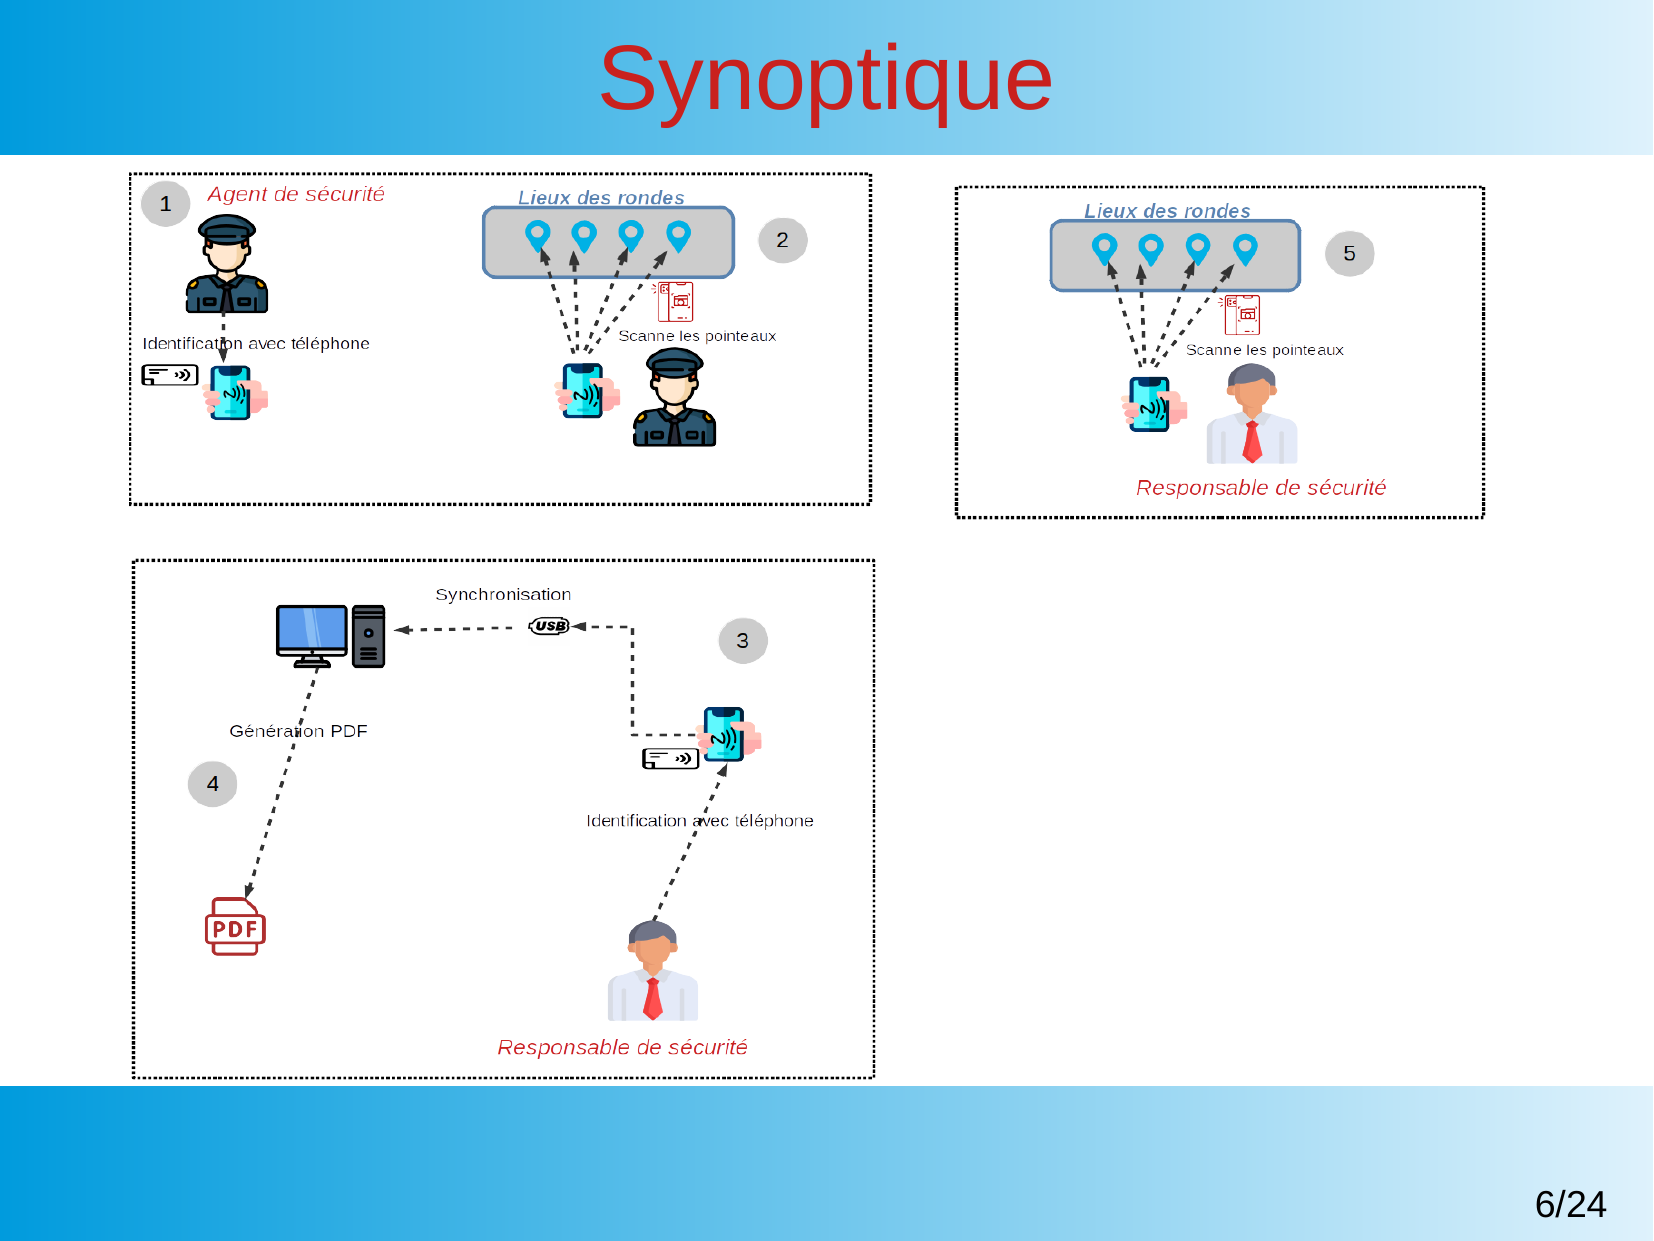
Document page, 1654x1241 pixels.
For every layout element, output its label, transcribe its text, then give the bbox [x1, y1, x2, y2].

title Synoptique [82, 25, 1571, 130]
text_box <numéro>/24 [1520, 1175, 1654, 1241]
picture [129, 163, 1501, 1241]
